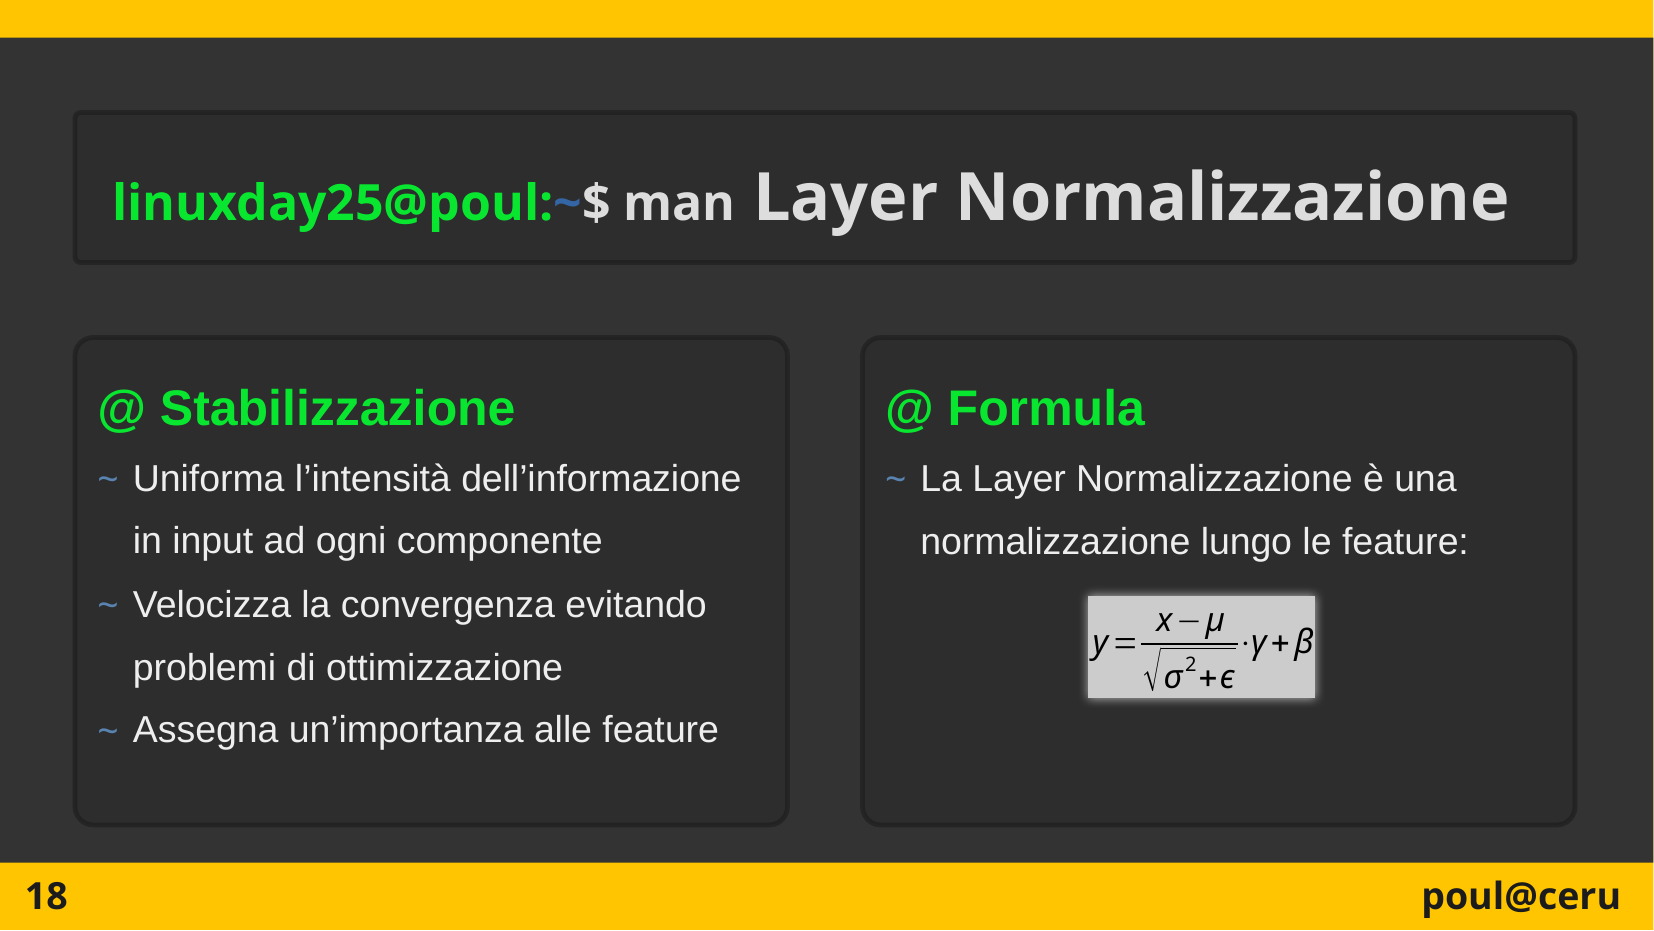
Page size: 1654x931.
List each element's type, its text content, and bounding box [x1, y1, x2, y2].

text_box [0, 37, 1654, 863]
text_box <number> [10, 862, 638, 931]
title linuxday25@poul:~$ man Layer Normalizzazione [112, 144, 1538, 231]
text_box @ Formula La Layer Normalizzazione è una normalizzazione lungo le feature: [862, 337, 1576, 826]
text_box @ Stabilizzazione Uniforma l’intensità dell’informazione in input ad ogni componente Velocizza la convergenza evitando problemi di ottimizzazione Assegna un’importanza alle feature [74, 337, 788, 826]
chart [1087, 596, 1315, 698]
text_box poul@ceru [975, 862, 1637, 931]
